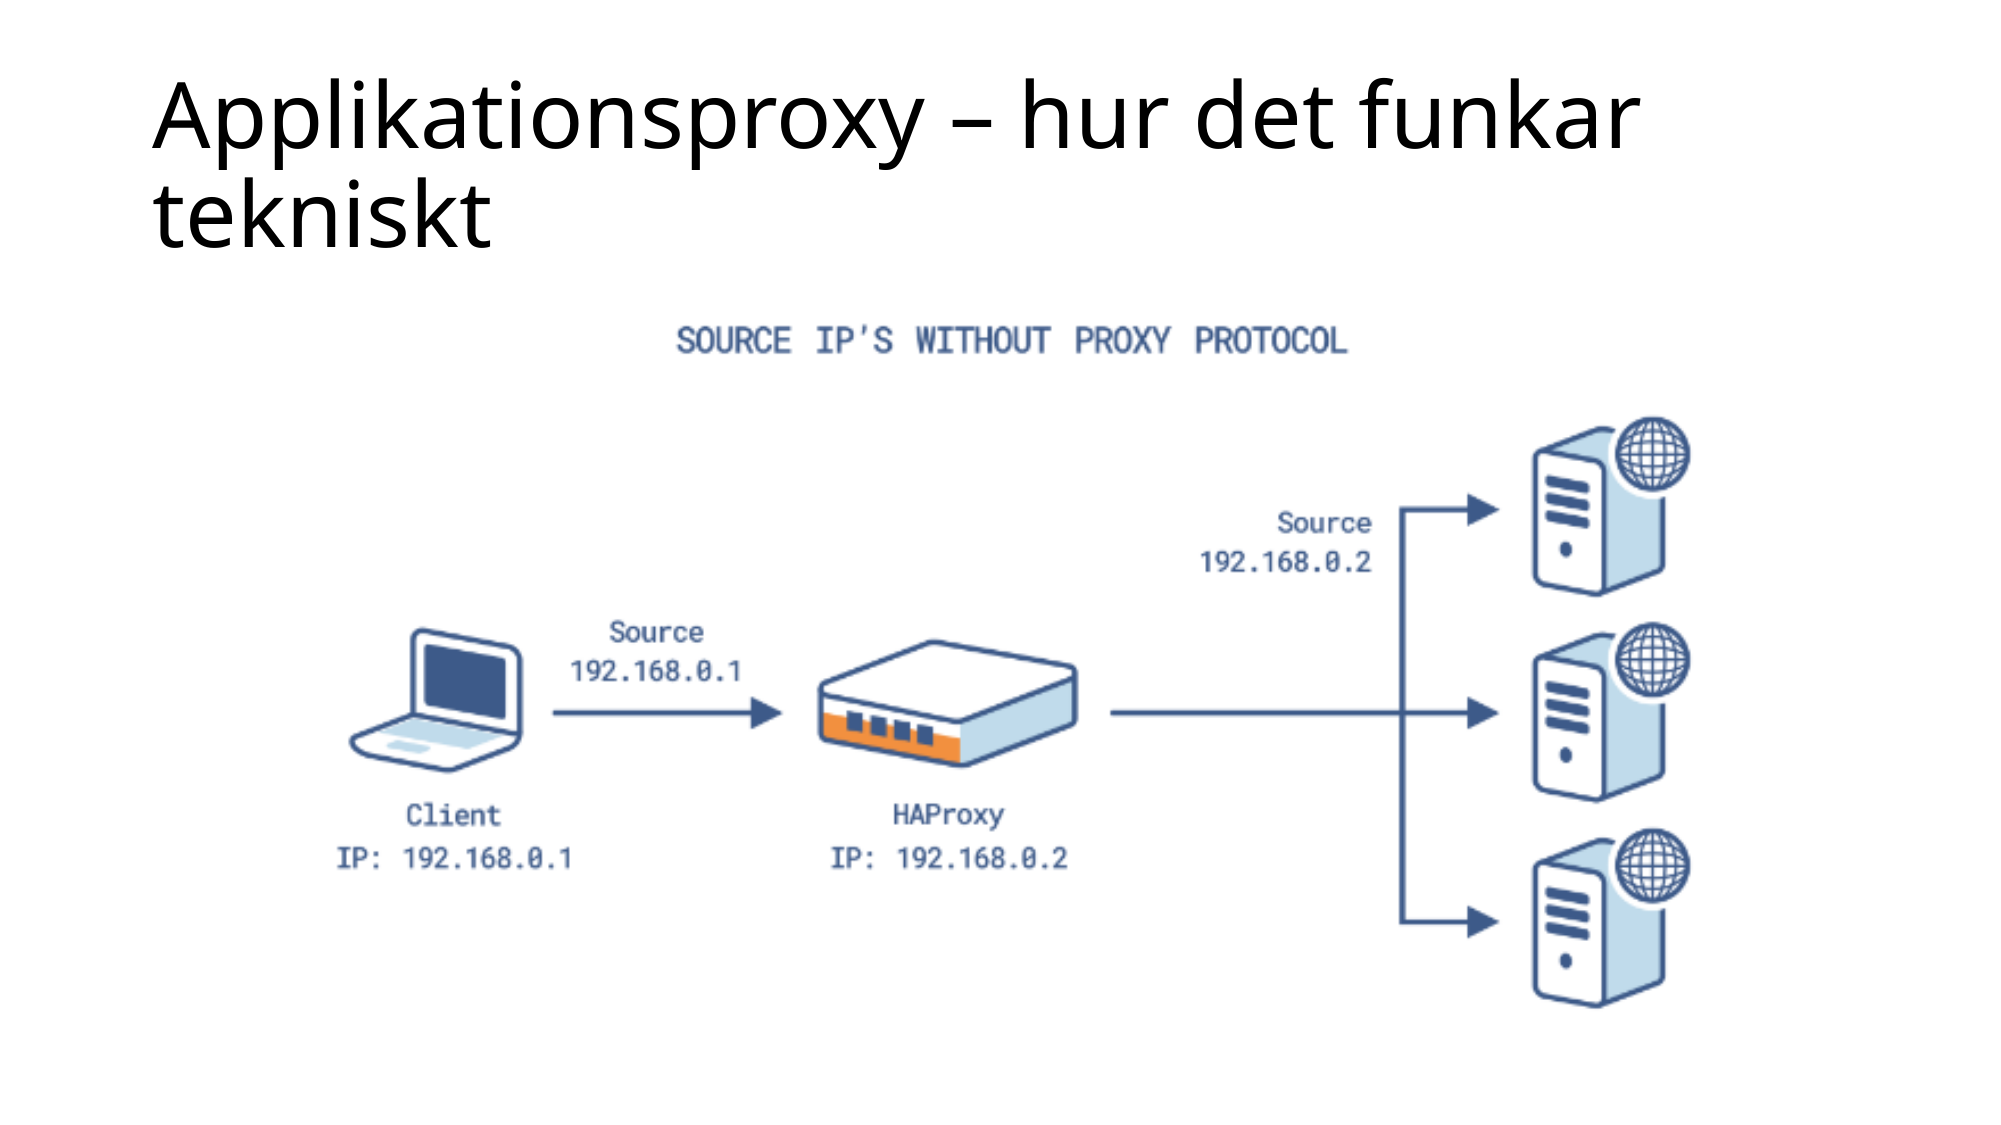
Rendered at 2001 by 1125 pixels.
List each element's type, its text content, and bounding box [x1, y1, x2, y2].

title Applikationsproxy – hur det funkar tekniskt [137, 59, 1863, 278]
picture [306, 270, 1709, 1051]
